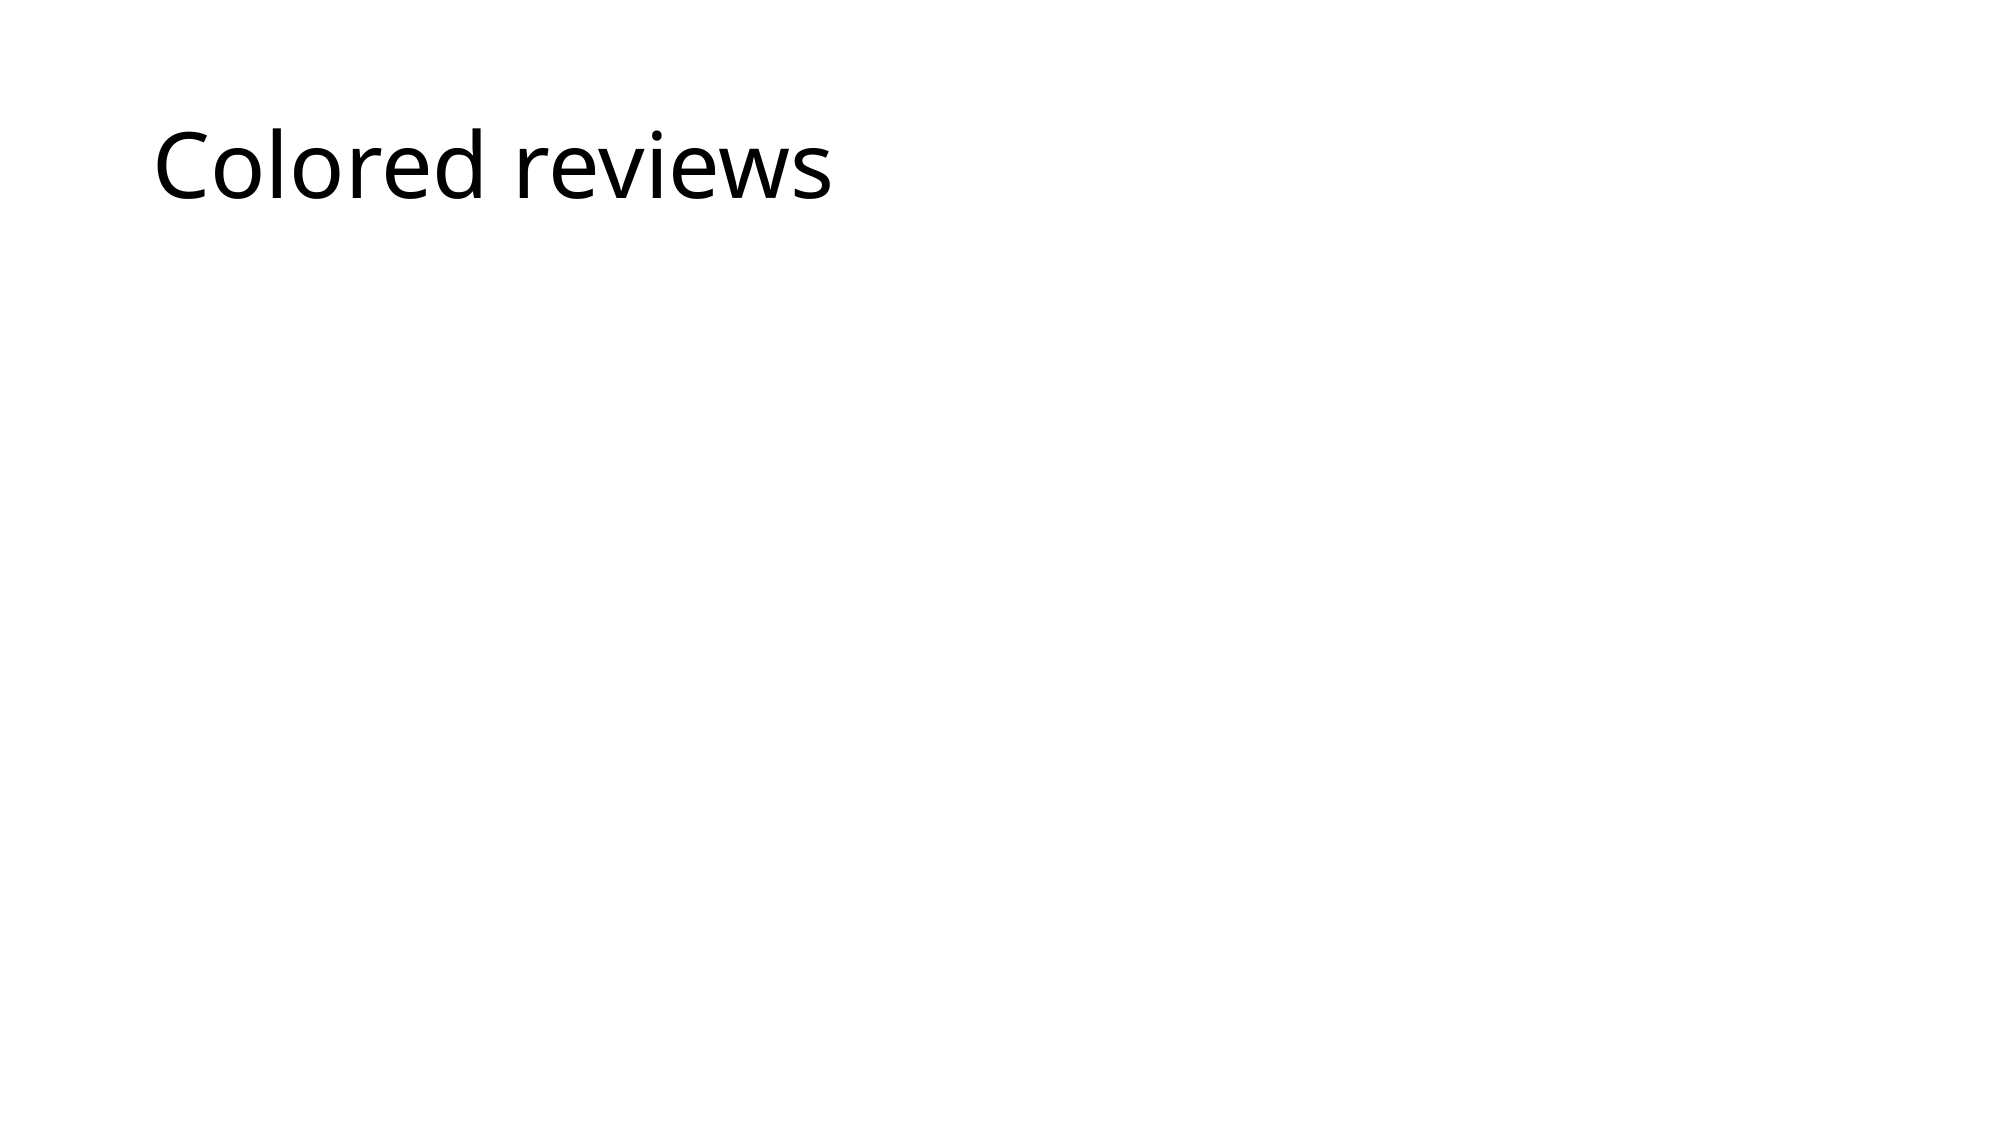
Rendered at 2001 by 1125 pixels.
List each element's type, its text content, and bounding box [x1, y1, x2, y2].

title Colored reviews [137, 59, 1863, 278]
